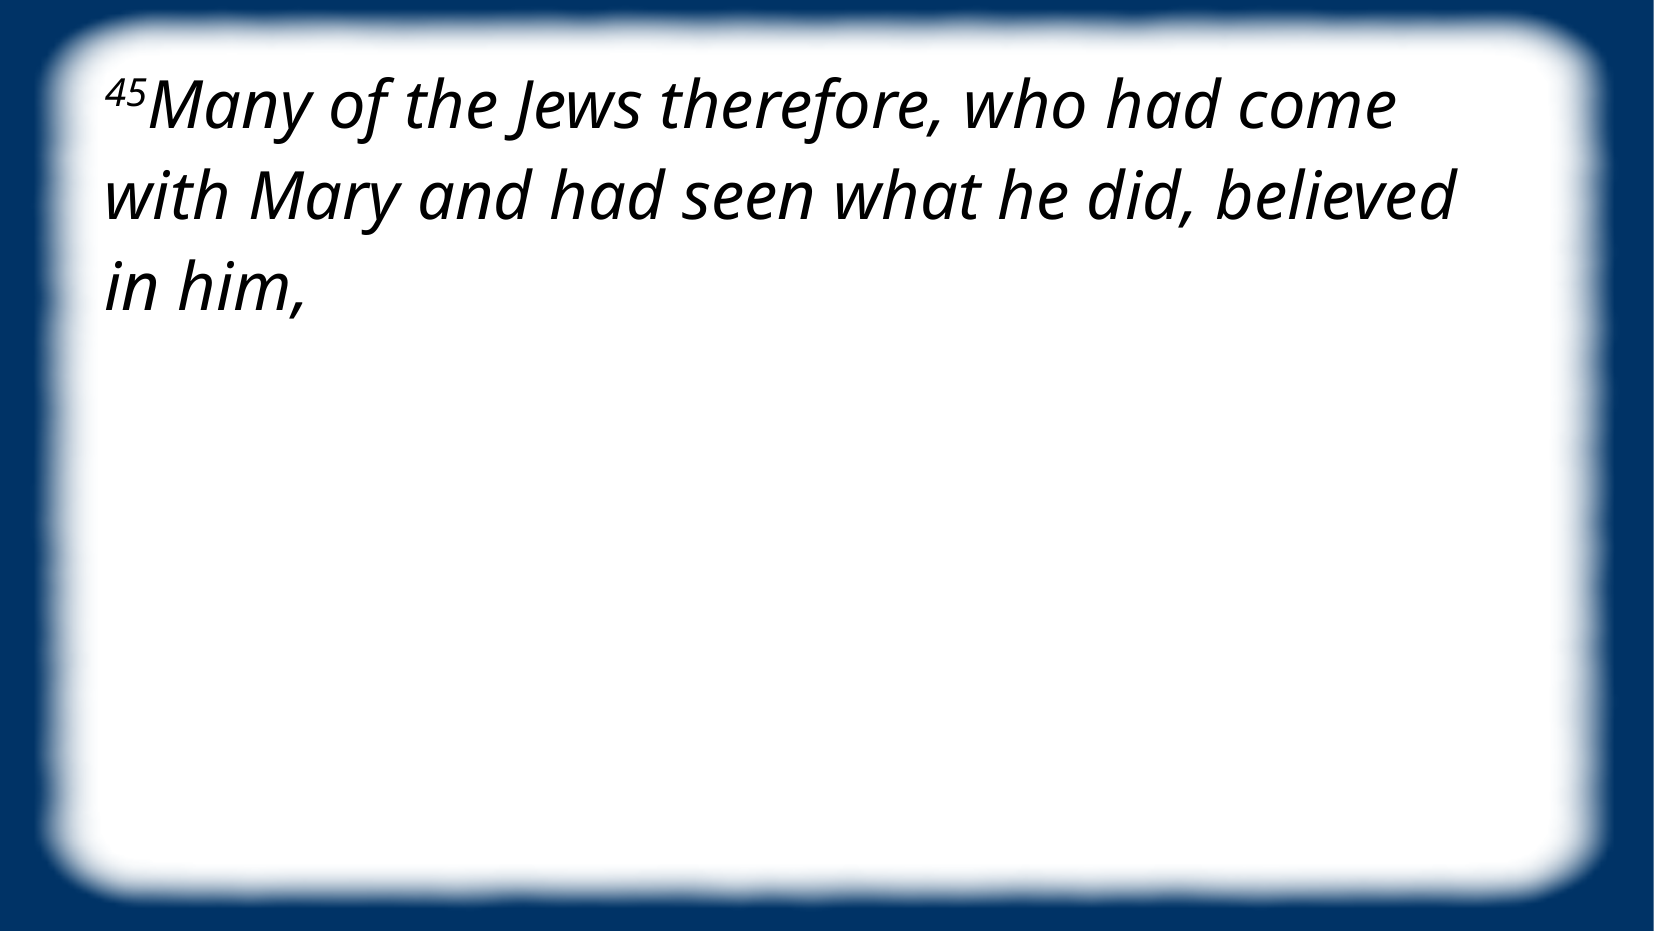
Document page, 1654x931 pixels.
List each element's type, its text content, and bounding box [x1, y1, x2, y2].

text_box 45Many of the Jews therefore, who had come with Mary and had seen what he did, believed in him, [90, 50, 1546, 481]
picture [0, 0, 1654, 931]
